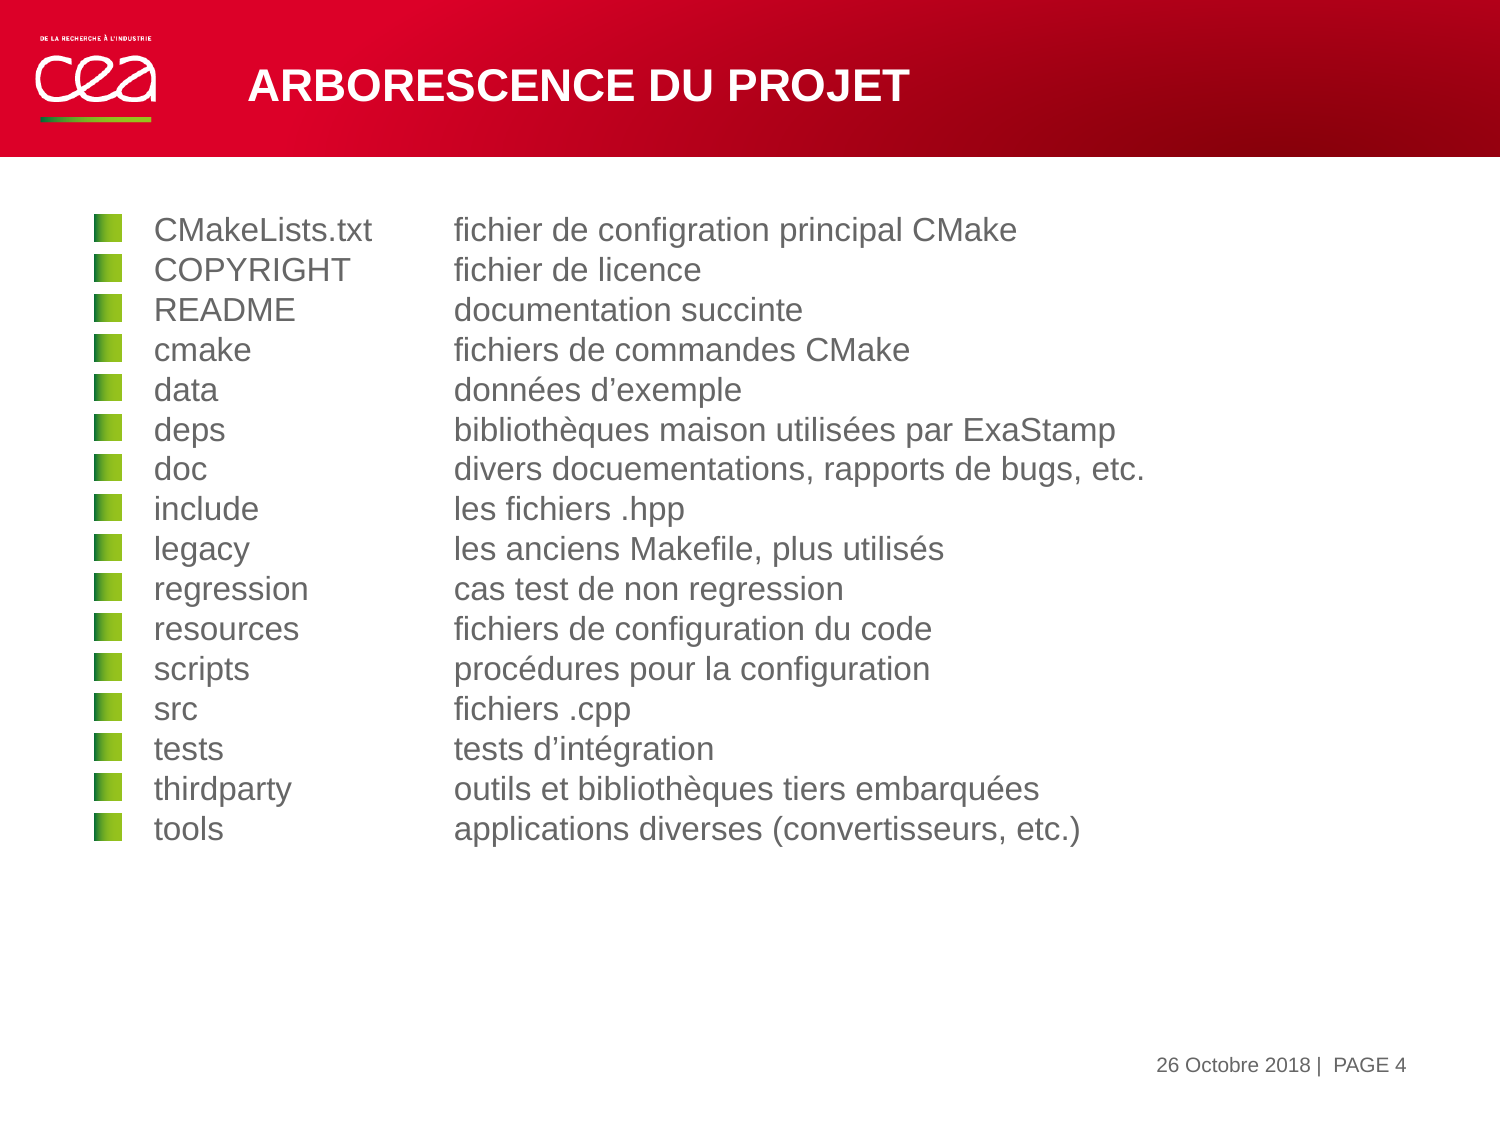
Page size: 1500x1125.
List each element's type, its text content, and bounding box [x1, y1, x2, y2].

title Arborescence du projet [247, 8, 1436, 158]
slide_number | PAGE <number> [1316, 1034, 1500, 1094]
list CMakeLists.txt fichier de configration principal CMake COPYRIGHT fichier de licence README documentation succinte cmake fichiers de commandes CMake data données d’exemple deps bibliothèques maison utilisées par ExaStamp doc divers docuementations, rapports de bugs, etc. include les fichiers .hpp legacy les anciens Makefile, plus utilisés regression cas test de non regression resources fichiers de configuration du code scripts procédures pour la configuration src fichiers .cpp tests tests d’intégration thirdparty outils et bibliothèques tiers embarquées tools applications diverses (convertisseurs, etc.) [94, 208, 1436, 1024]
footer 26 Octobre 2018 [336, 1034, 1311, 1095]
picture [0, 0, 1500, 157]
